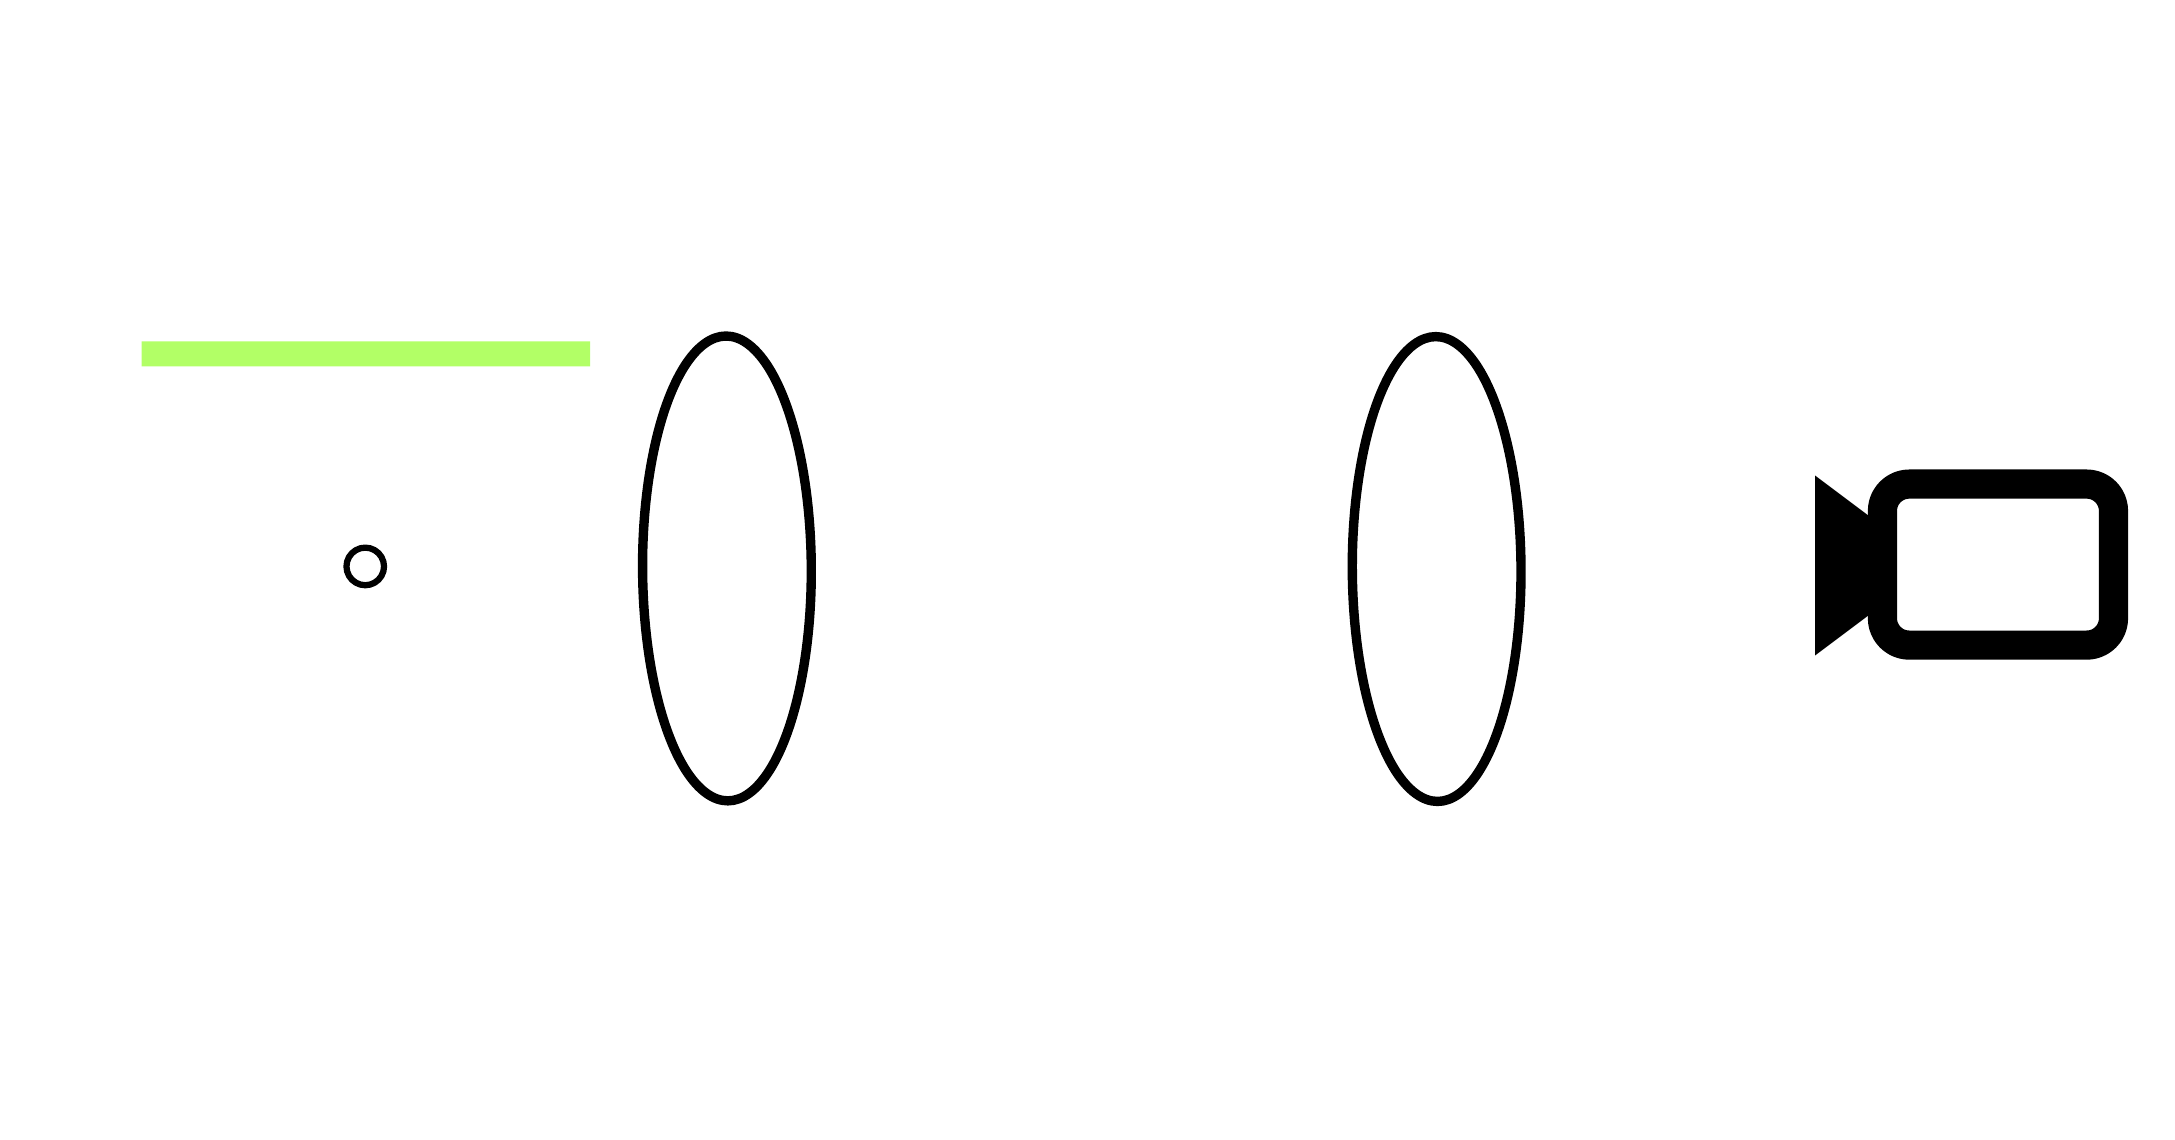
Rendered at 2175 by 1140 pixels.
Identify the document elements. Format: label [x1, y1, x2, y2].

text_box [1882, 484, 2114, 646]
text_box [1815, 475, 1876, 656]
text_box [642, 336, 812, 801]
text_box [1352, 336, 1522, 802]
